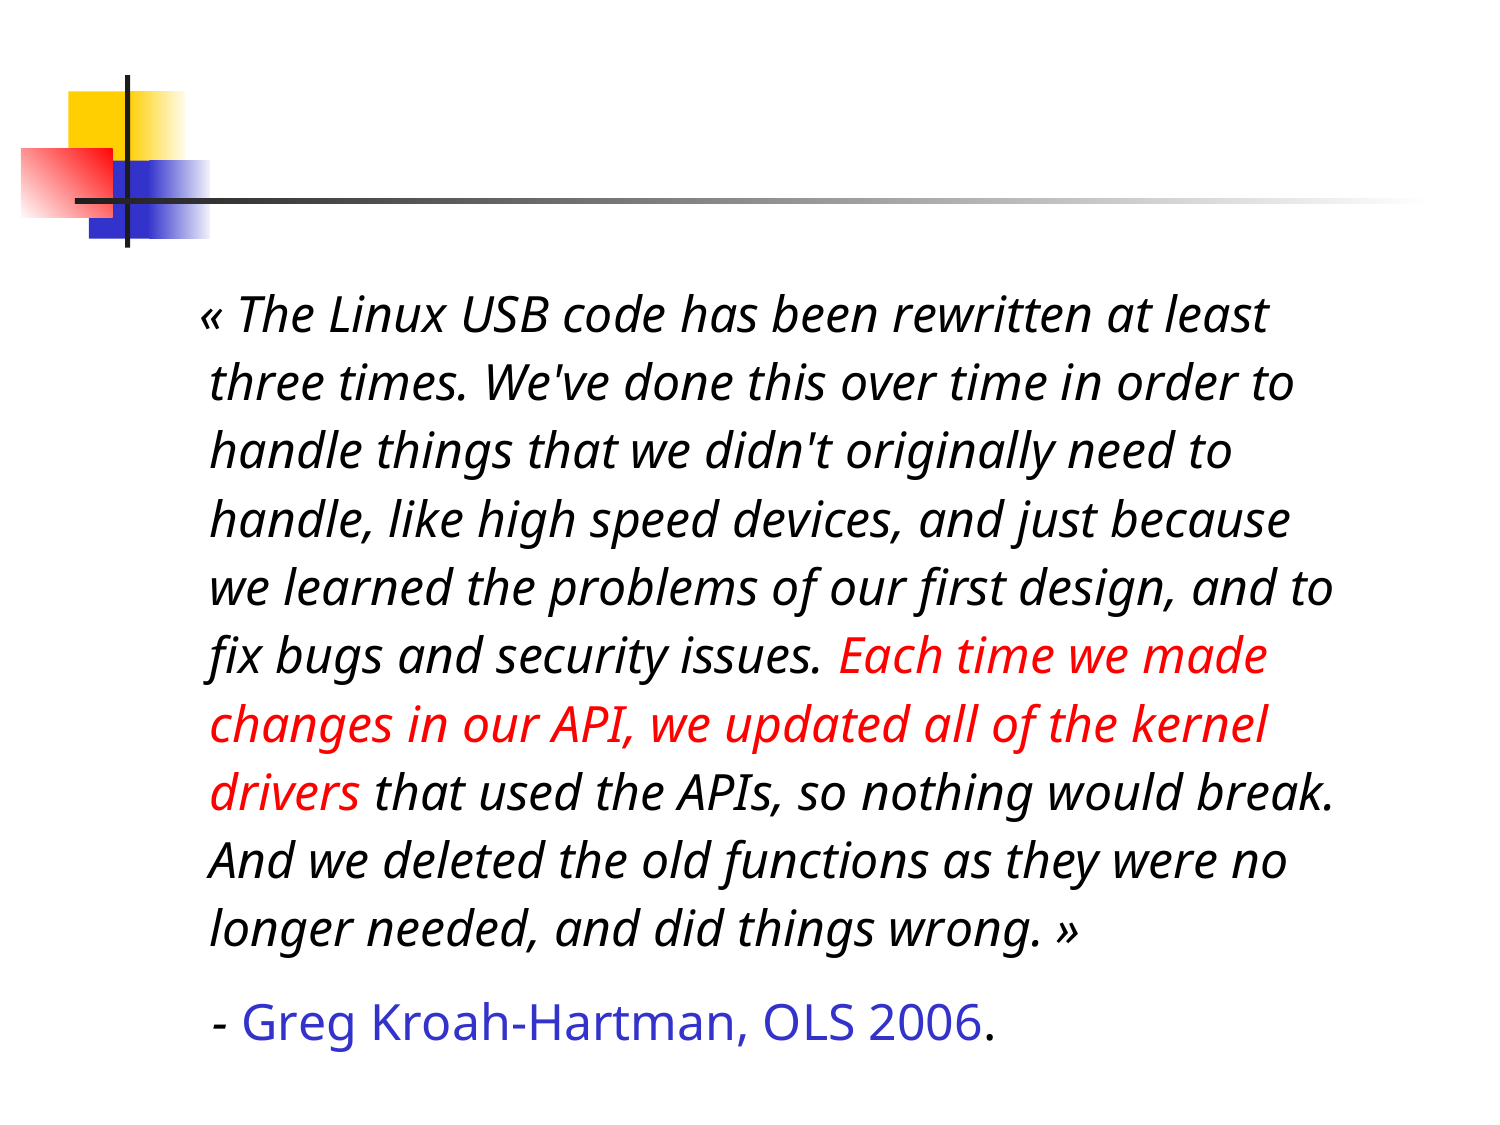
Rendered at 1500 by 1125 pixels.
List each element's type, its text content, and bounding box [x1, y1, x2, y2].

text_box « The Linux USB code has been rewritten at least three times. We've done this over time in order to handle things that we didn't originally need to handle, like high speed devices, and just because we learned the problems of our first design, and to fix bugs and security issues. Each time we made changes in our API, we updated all of the kernel drivers that used the APIs, so nothing would break. And we deleted the old functions as they were no longer needed, and did things wrong. » - Greg Kroah-Hartman, OLS 2006. [132, 271, 1365, 1125]
